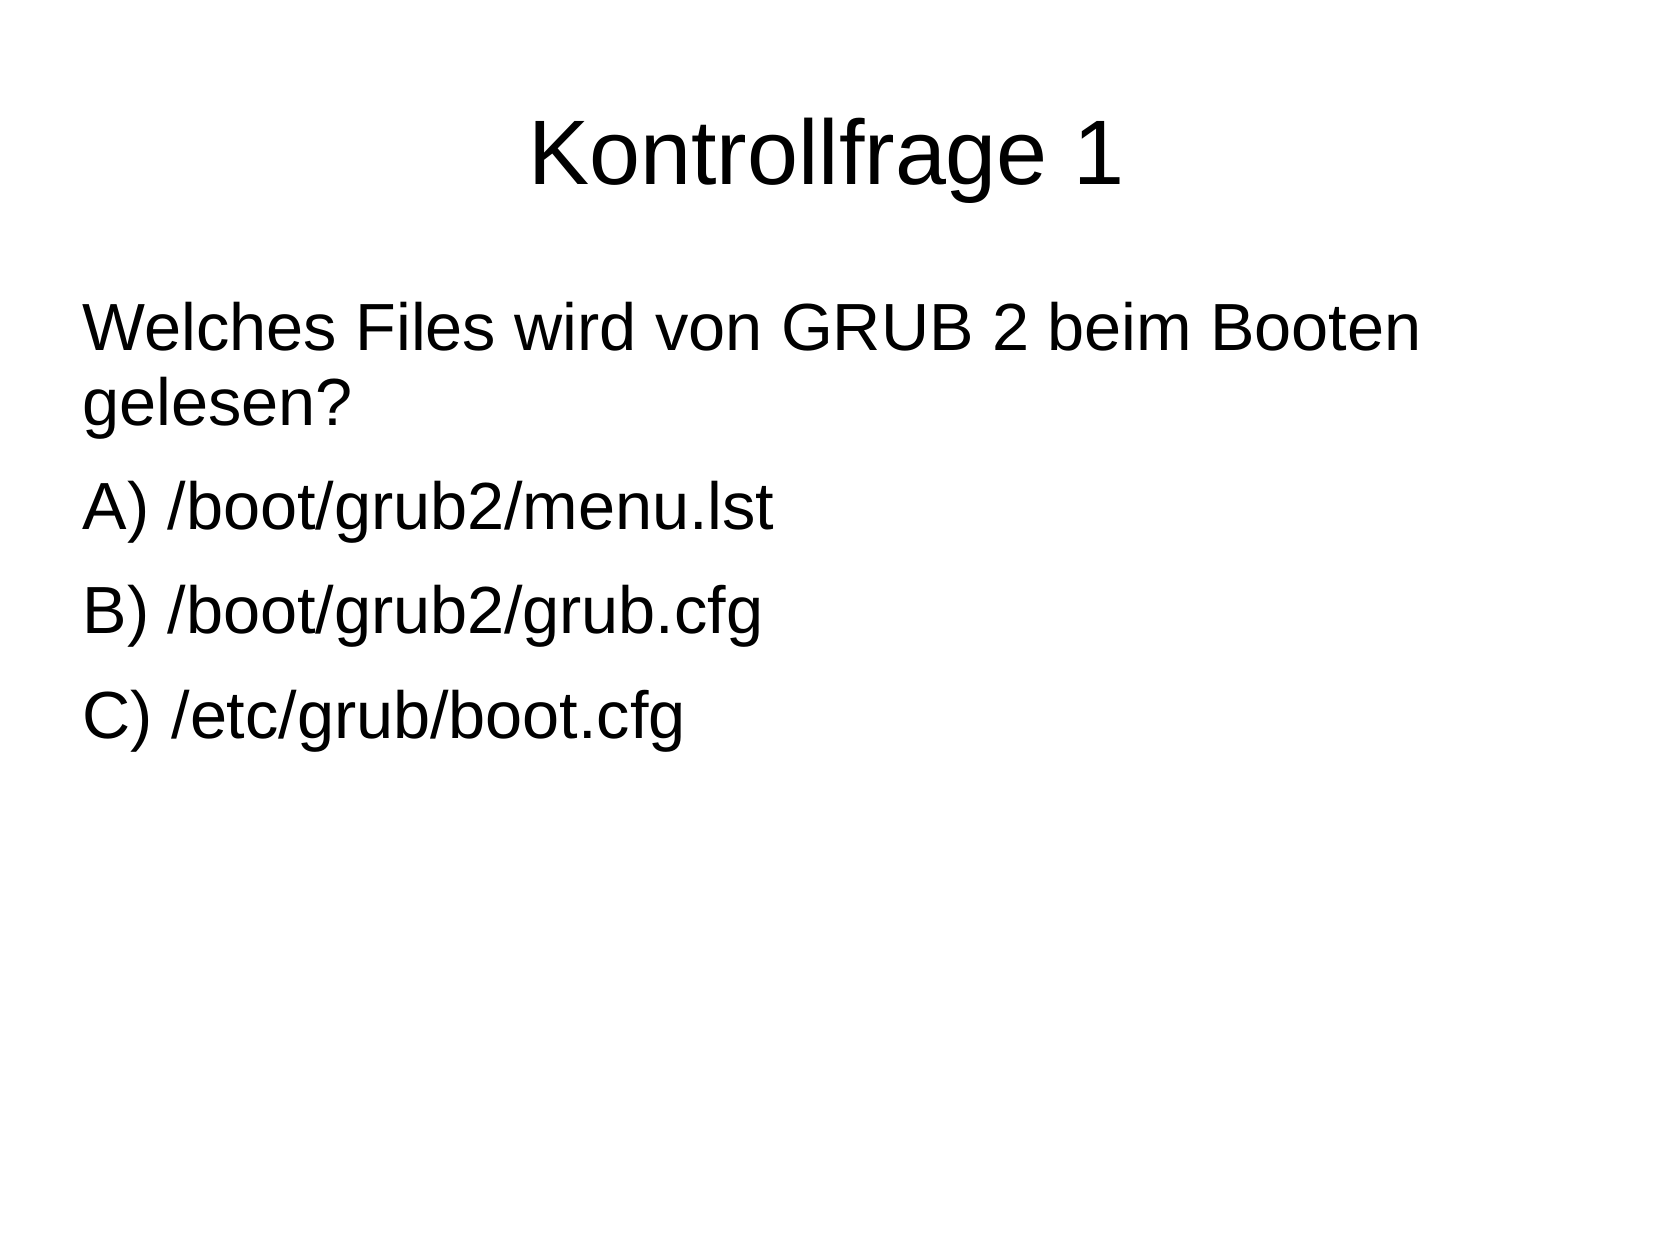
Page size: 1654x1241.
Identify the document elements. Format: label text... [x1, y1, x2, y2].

title Kontrollfrage 1 [82, 101, 1571, 205]
list Welches Files wird von GRUB 2 beim Booten gelesen? A) /boot/grub2/menu.lst B) /boot/grub2/grub.cfg C) /etc/grub/boot.cfg [82, 290, 1571, 1010]
